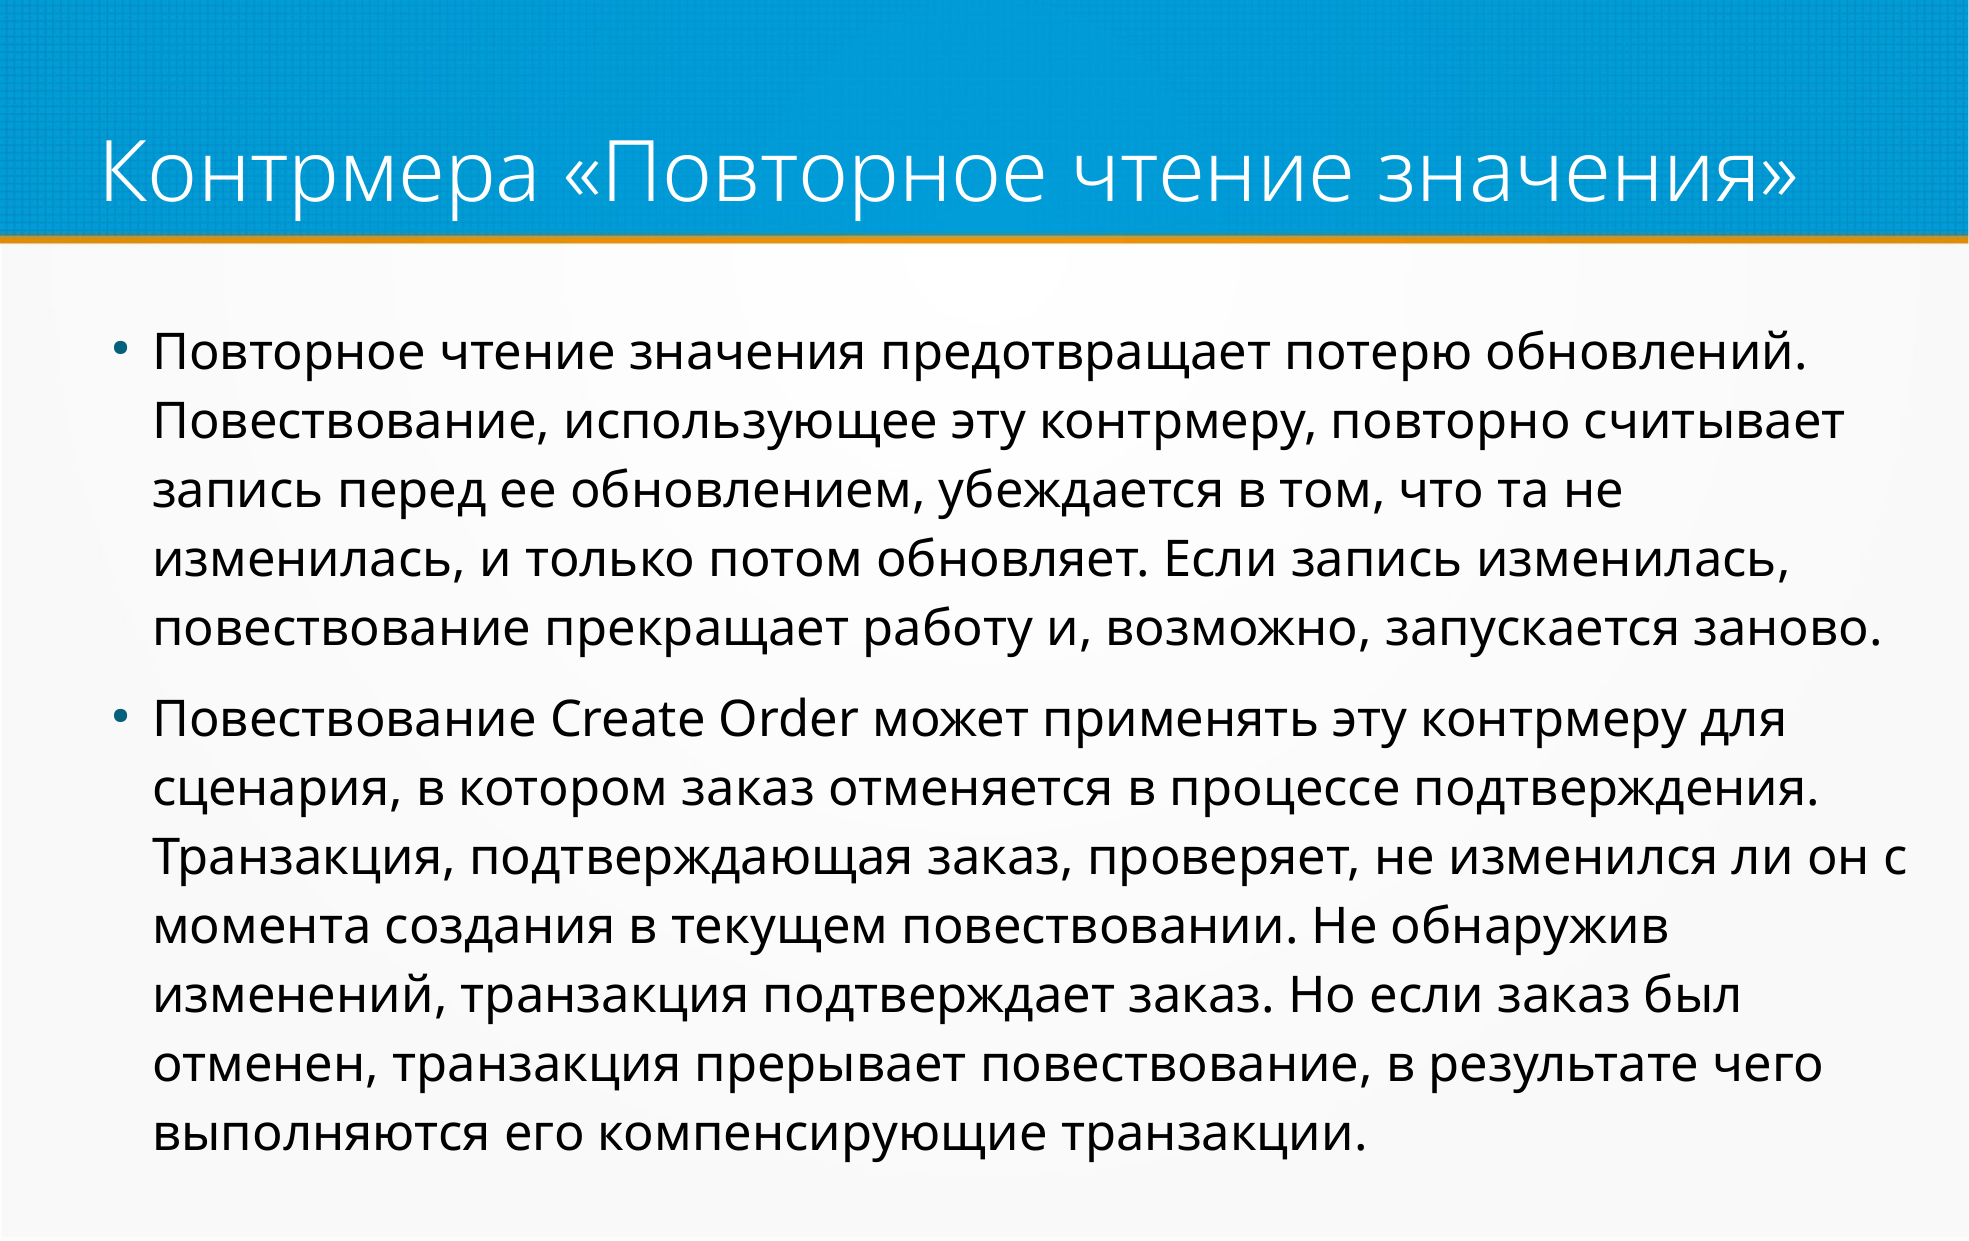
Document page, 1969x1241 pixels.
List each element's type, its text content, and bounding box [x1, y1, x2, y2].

picture [0, 233, 1969, 1241]
title Контрмера «Повторное чтение значения» [98, 19, 1870, 227]
list Повторное чтение значения предотвращает потерю обновлений. Повествование, использующее эту контрмеру, повторно считывает запись перед ее обновлением, убеждается в том, что та не изменилась, и только потом обновляет. Если запись изменилась, повествование прекращает работу и, возможно, запускается заново. Повествование Create Order может применять эту контрмеру для сценария, в котором заказ отменяется в процессе подтверждения. Транзакция, подтверждающая заказ, проверяет, не изменился ли он с момента создания в текущем повествовании. Не обнаружив изменений, транзакция подтверждает заказ. Но если заказ был отменен, транзакция прерывает повествование, в результате чего выполняются его компенсирующие транзакции. [98, 315, 1914, 1193]
